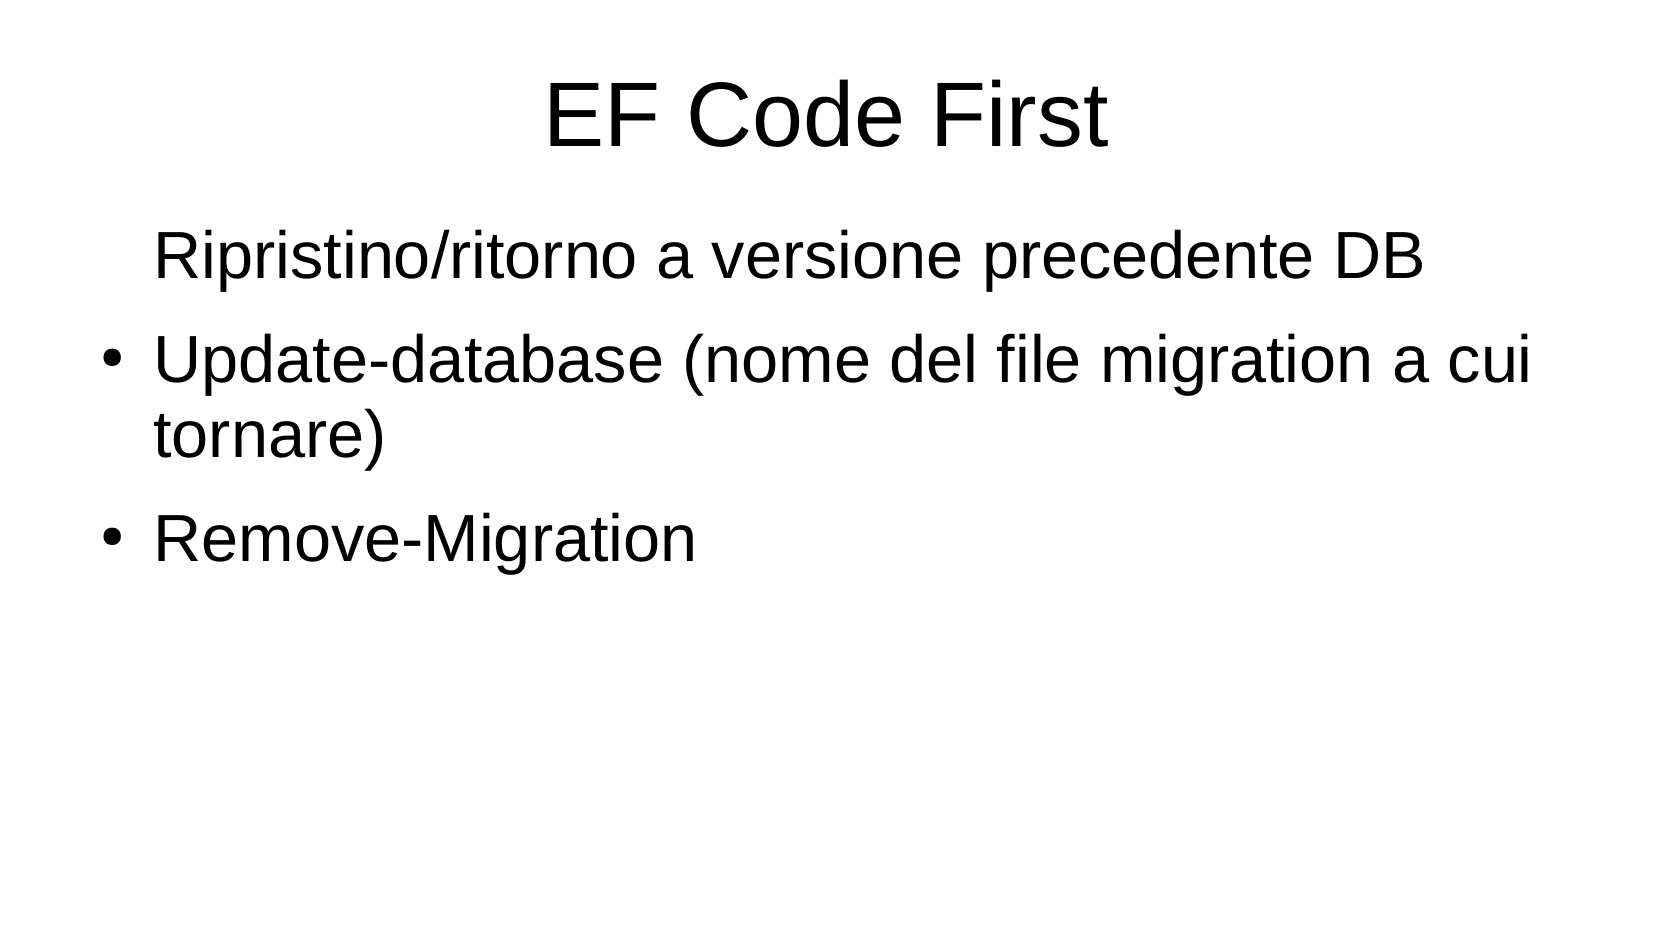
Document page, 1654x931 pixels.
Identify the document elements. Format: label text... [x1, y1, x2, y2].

list Ripristino/ritorno a versione precedente DB Update-database (nome del file migration a cui tornare) Remove-Migration [82, 217, 1571, 758]
title EF Code First [82, 37, 1571, 193]
